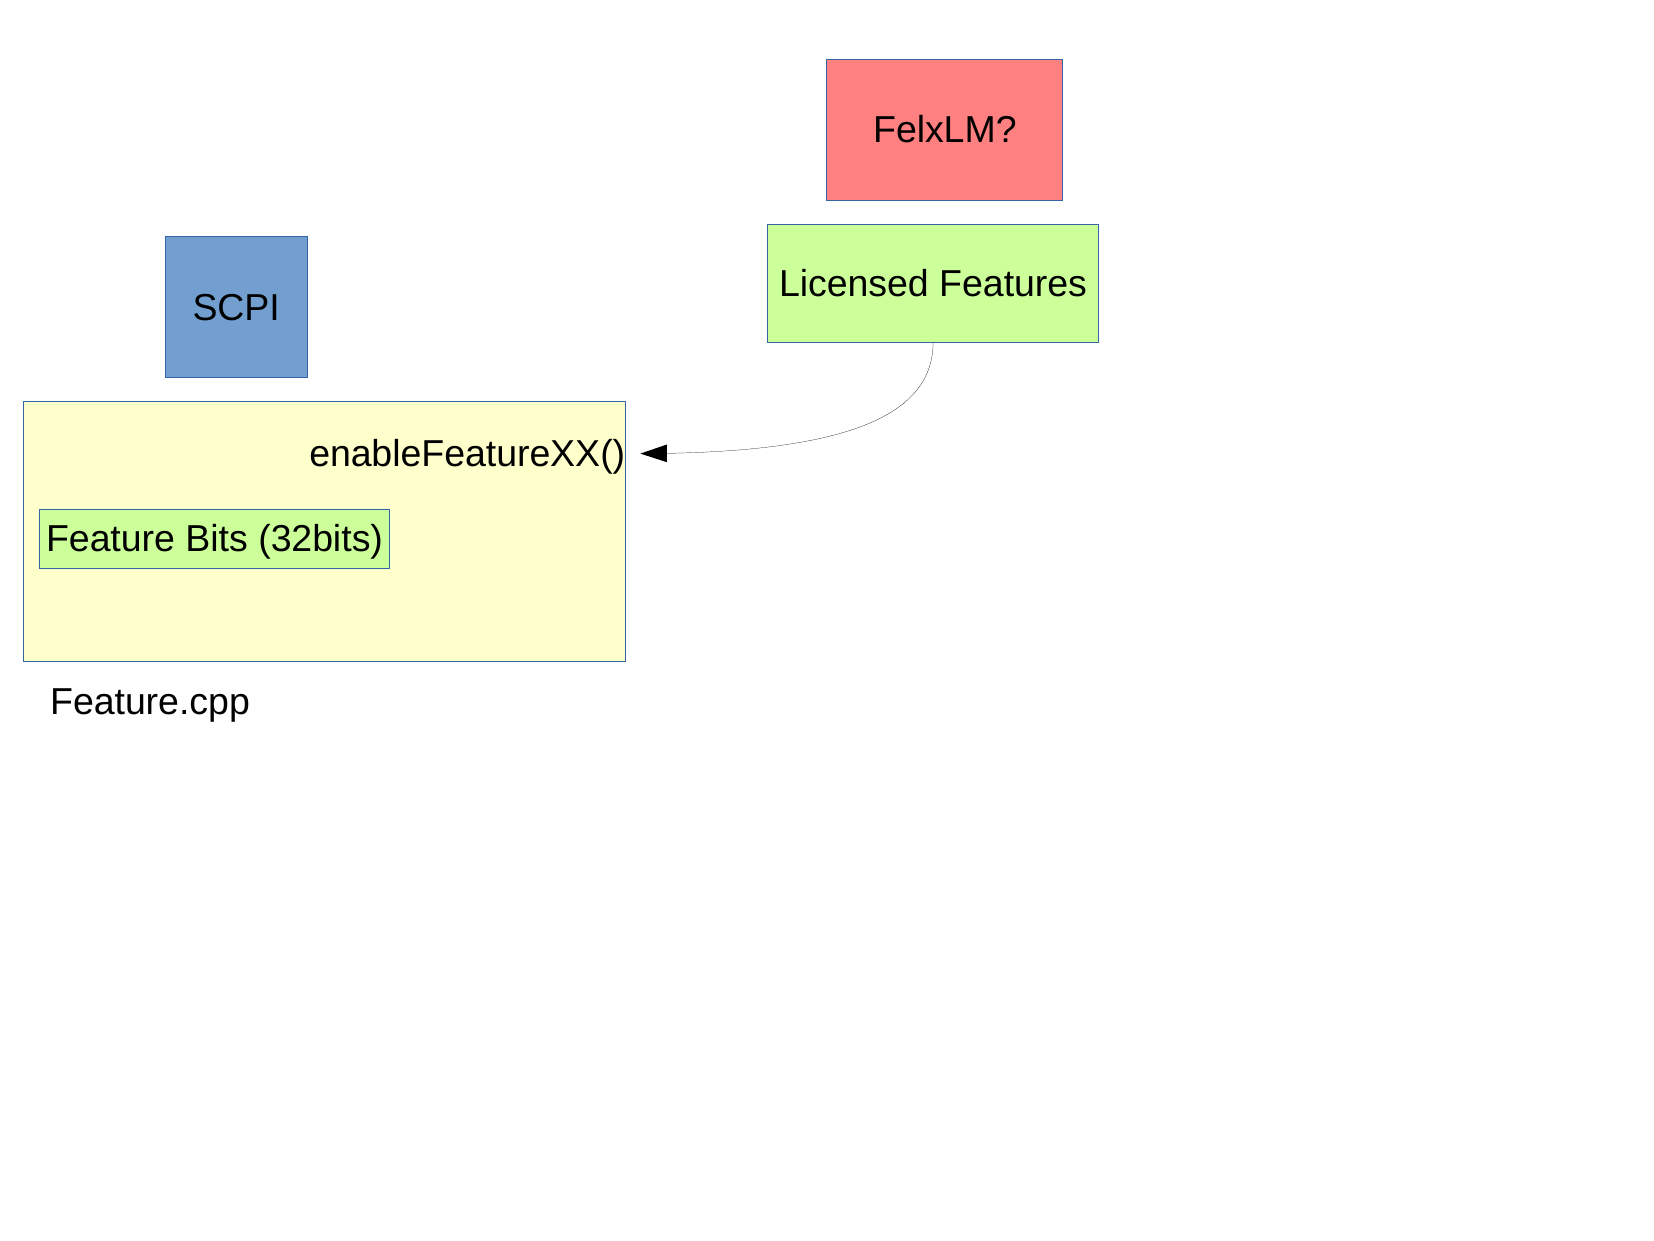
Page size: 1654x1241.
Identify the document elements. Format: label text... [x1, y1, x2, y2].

text_box Feature Bits (32bits) [39, 509, 390, 569]
text_box FelxLM? [826, 59, 1063, 201]
text_box SCPI [165, 236, 308, 378]
text_box [23, 401, 626, 662]
text_box enableFeatureXX() [294, 425, 641, 483]
text_box Feature.cpp [35, 673, 265, 731]
text_box Licensed Features [767, 224, 1099, 343]
